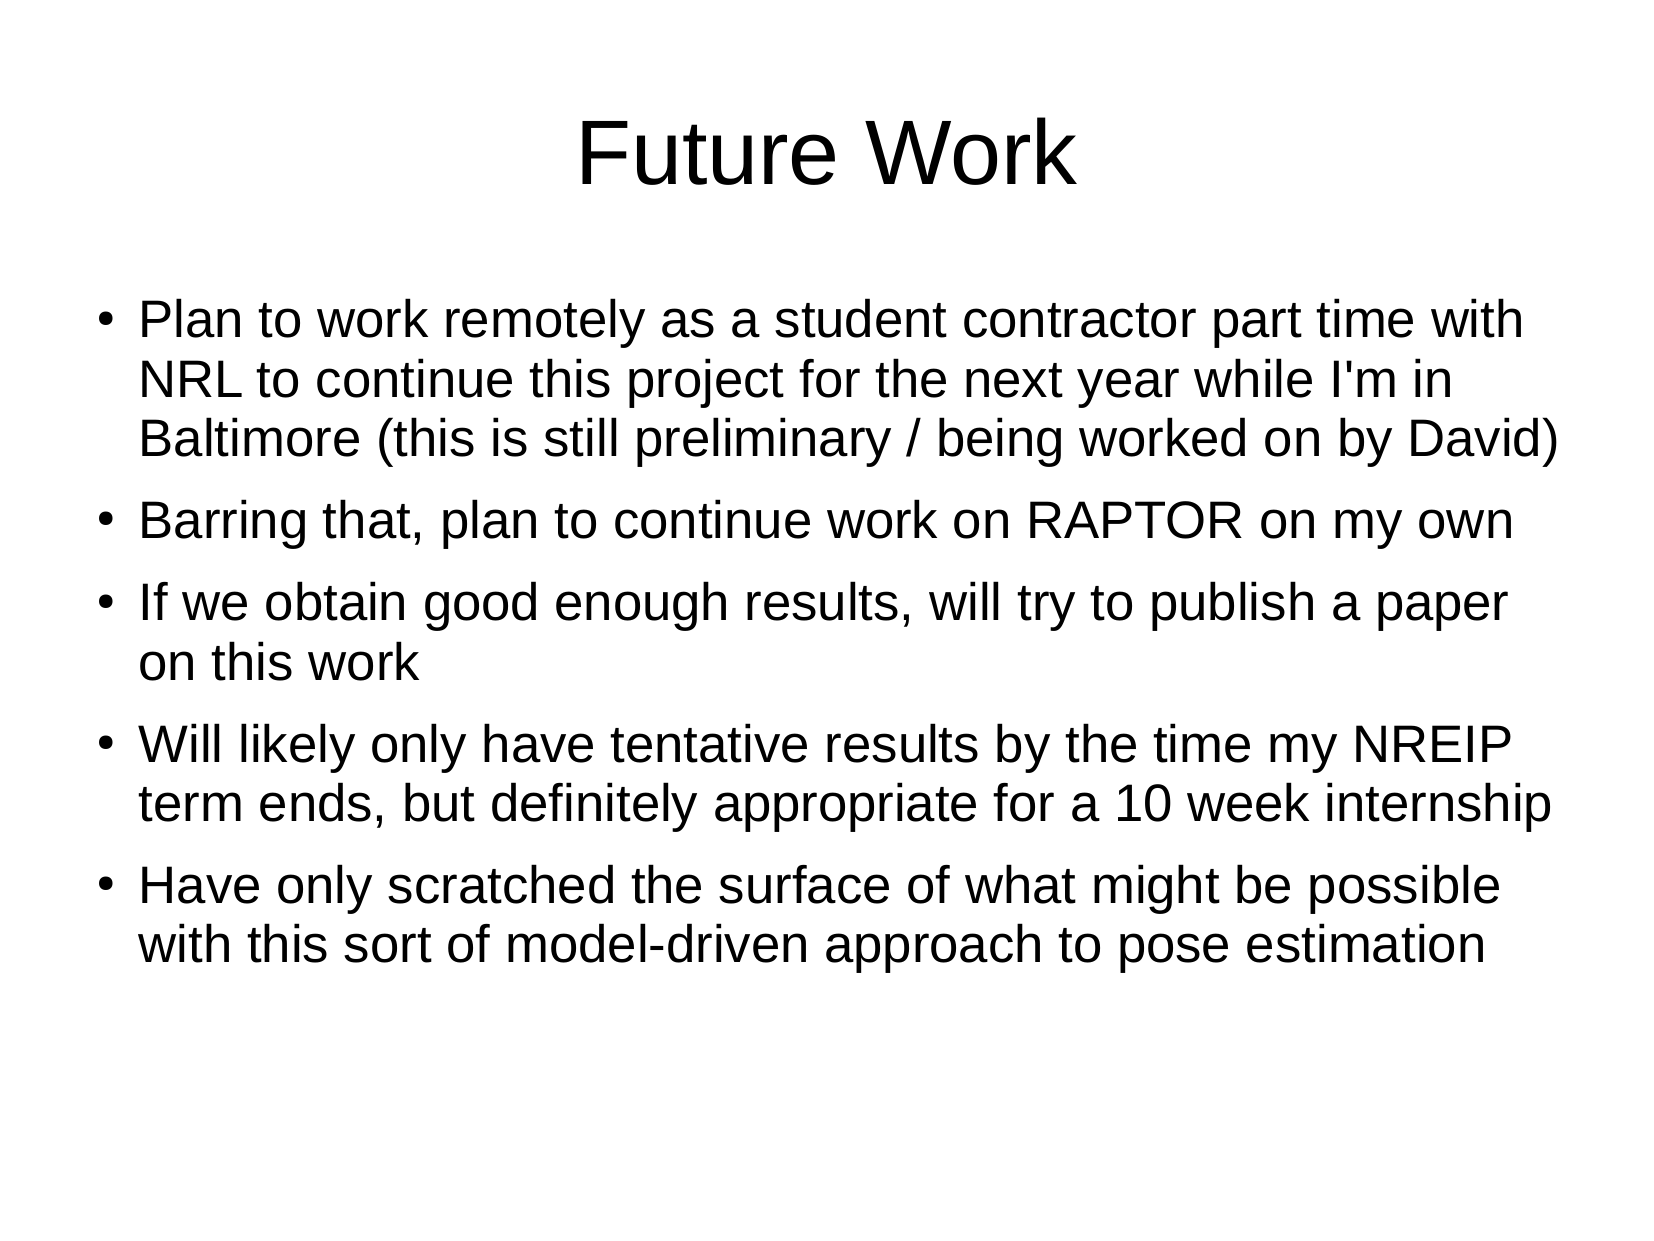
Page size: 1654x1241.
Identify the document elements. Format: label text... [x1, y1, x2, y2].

list Plan to work remotely as a student contractor part time with NRL to continue this project for the next year while I'm in Baltimore (this is still preliminary / being worked on by David) Barring that, plan to continue work on RAPTOR on my own If we obtain good enough results, will try to publish a paper on this work Will likely only have tentative results by the time my NREIP term ends, but definitely appropriate for a 10 week internship Have only scratched the surface of what might be possible with this sort of model-driven approach to pose estimation [82, 290, 1571, 1010]
title Future Work [82, 49, 1571, 257]
